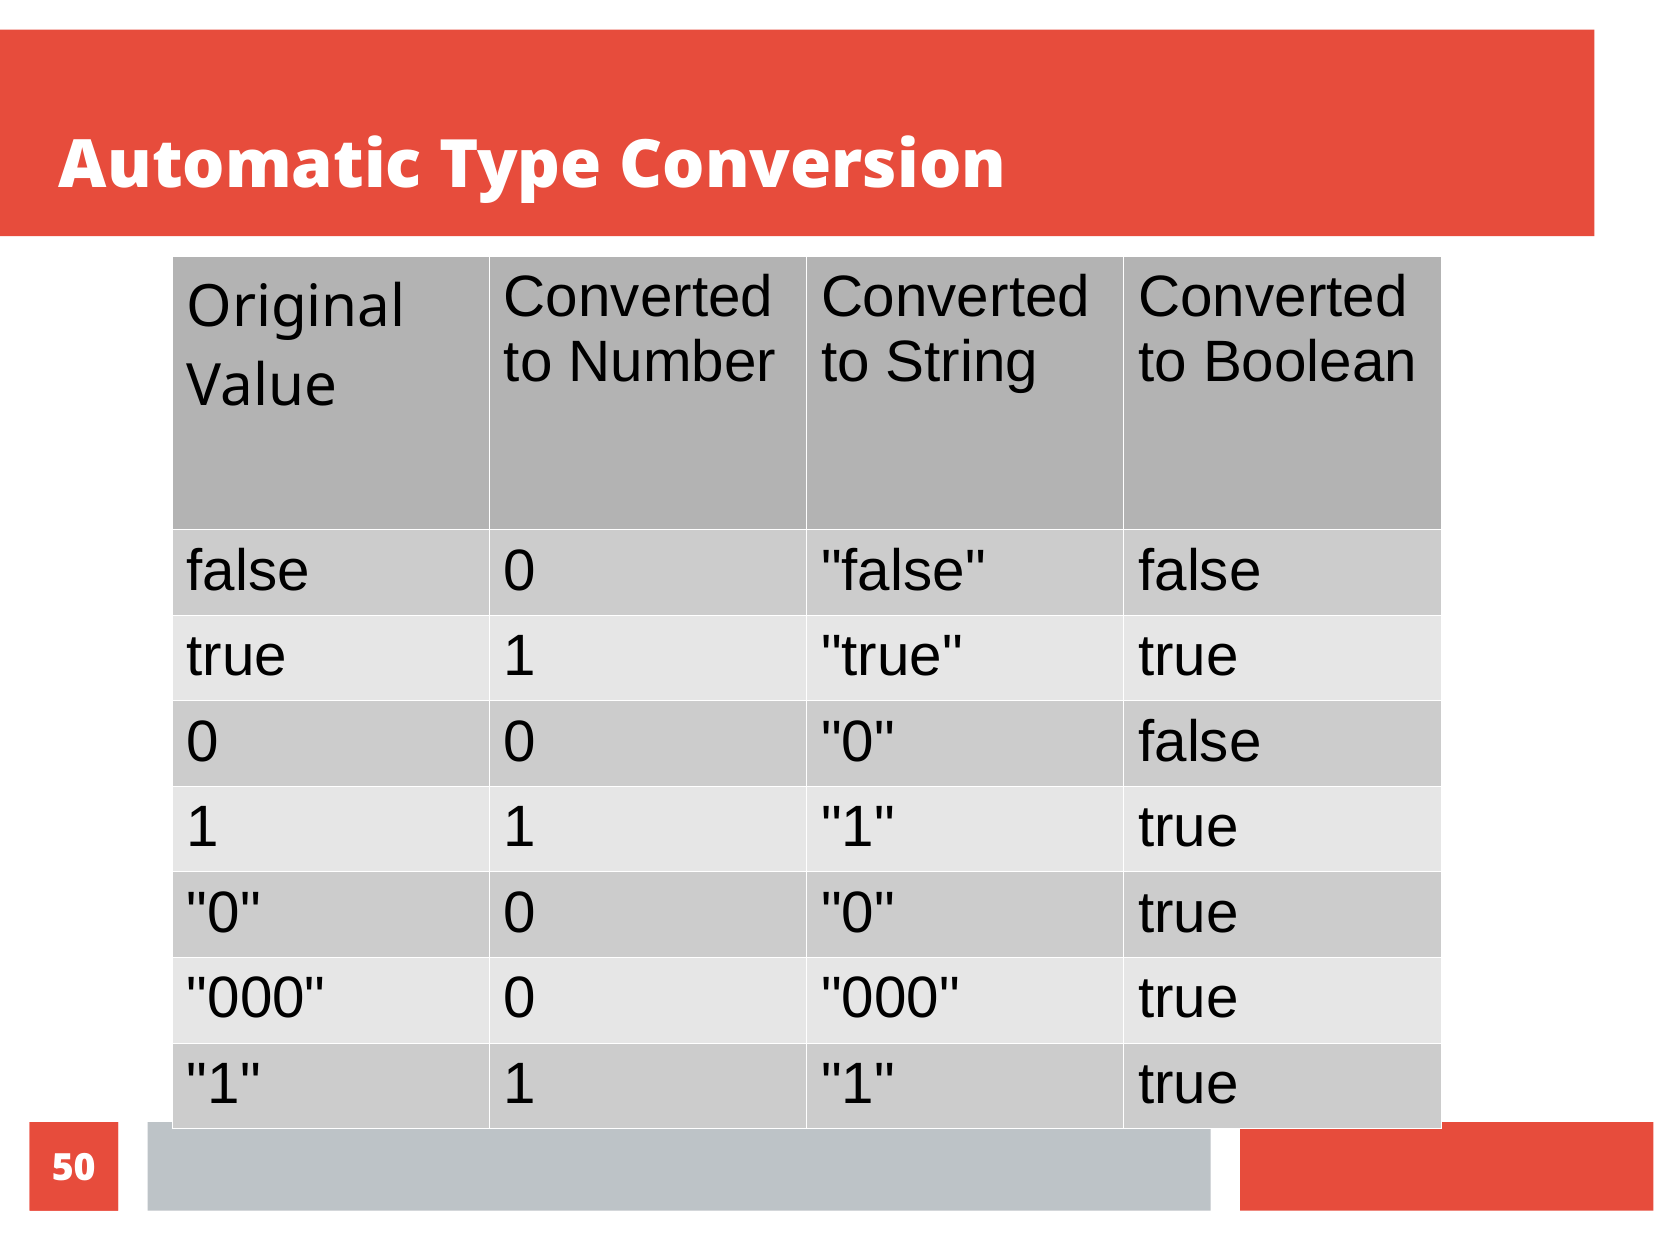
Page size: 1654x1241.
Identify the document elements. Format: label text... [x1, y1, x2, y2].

table_cell 1 [173, 787, 489, 871]
table_cell 1 [490, 616, 806, 700]
table_cell "000" [173, 958, 489, 1043]
table_cell 1 [490, 1044, 806, 1128]
table_header Converted to Number [490, 257, 806, 529]
table_cell false [173, 530, 489, 615]
table_cell "0" [173, 872, 489, 957]
table_cell "true" [807, 616, 1123, 700]
table_header Converted to Boolean [1124, 257, 1441, 529]
table_cell "false" [807, 530, 1123, 615]
table_cell 0 [490, 872, 806, 957]
table_cell 0 [173, 701, 489, 786]
table_cell "1" [173, 1044, 489, 1128]
table_cell "1" [807, 787, 1123, 871]
table_header Original Value [173, 257, 489, 529]
table_cell true [1124, 1044, 1441, 1128]
table_cell "1" [807, 1044, 1123, 1128]
table_cell false [1124, 530, 1441, 615]
title Automatic Type Conversion [59, 59, 1595, 207]
table_header Converted to String [807, 257, 1123, 529]
table_cell 0 [490, 958, 806, 1043]
table_cell 0 [490, 701, 806, 786]
table_cell "0" [807, 701, 1123, 786]
table_cell true [1124, 787, 1441, 871]
table_cell true [1124, 616, 1441, 700]
table_cell true [173, 616, 489, 700]
table_cell 1 [490, 787, 806, 871]
table_cell false [1124, 701, 1441, 786]
table_cell 0 [490, 530, 806, 615]
table_cell true [1124, 872, 1441, 957]
table_cell "0" [807, 872, 1123, 957]
table_cell "000" [807, 958, 1123, 1043]
table_cell true [1124, 958, 1441, 1043]
